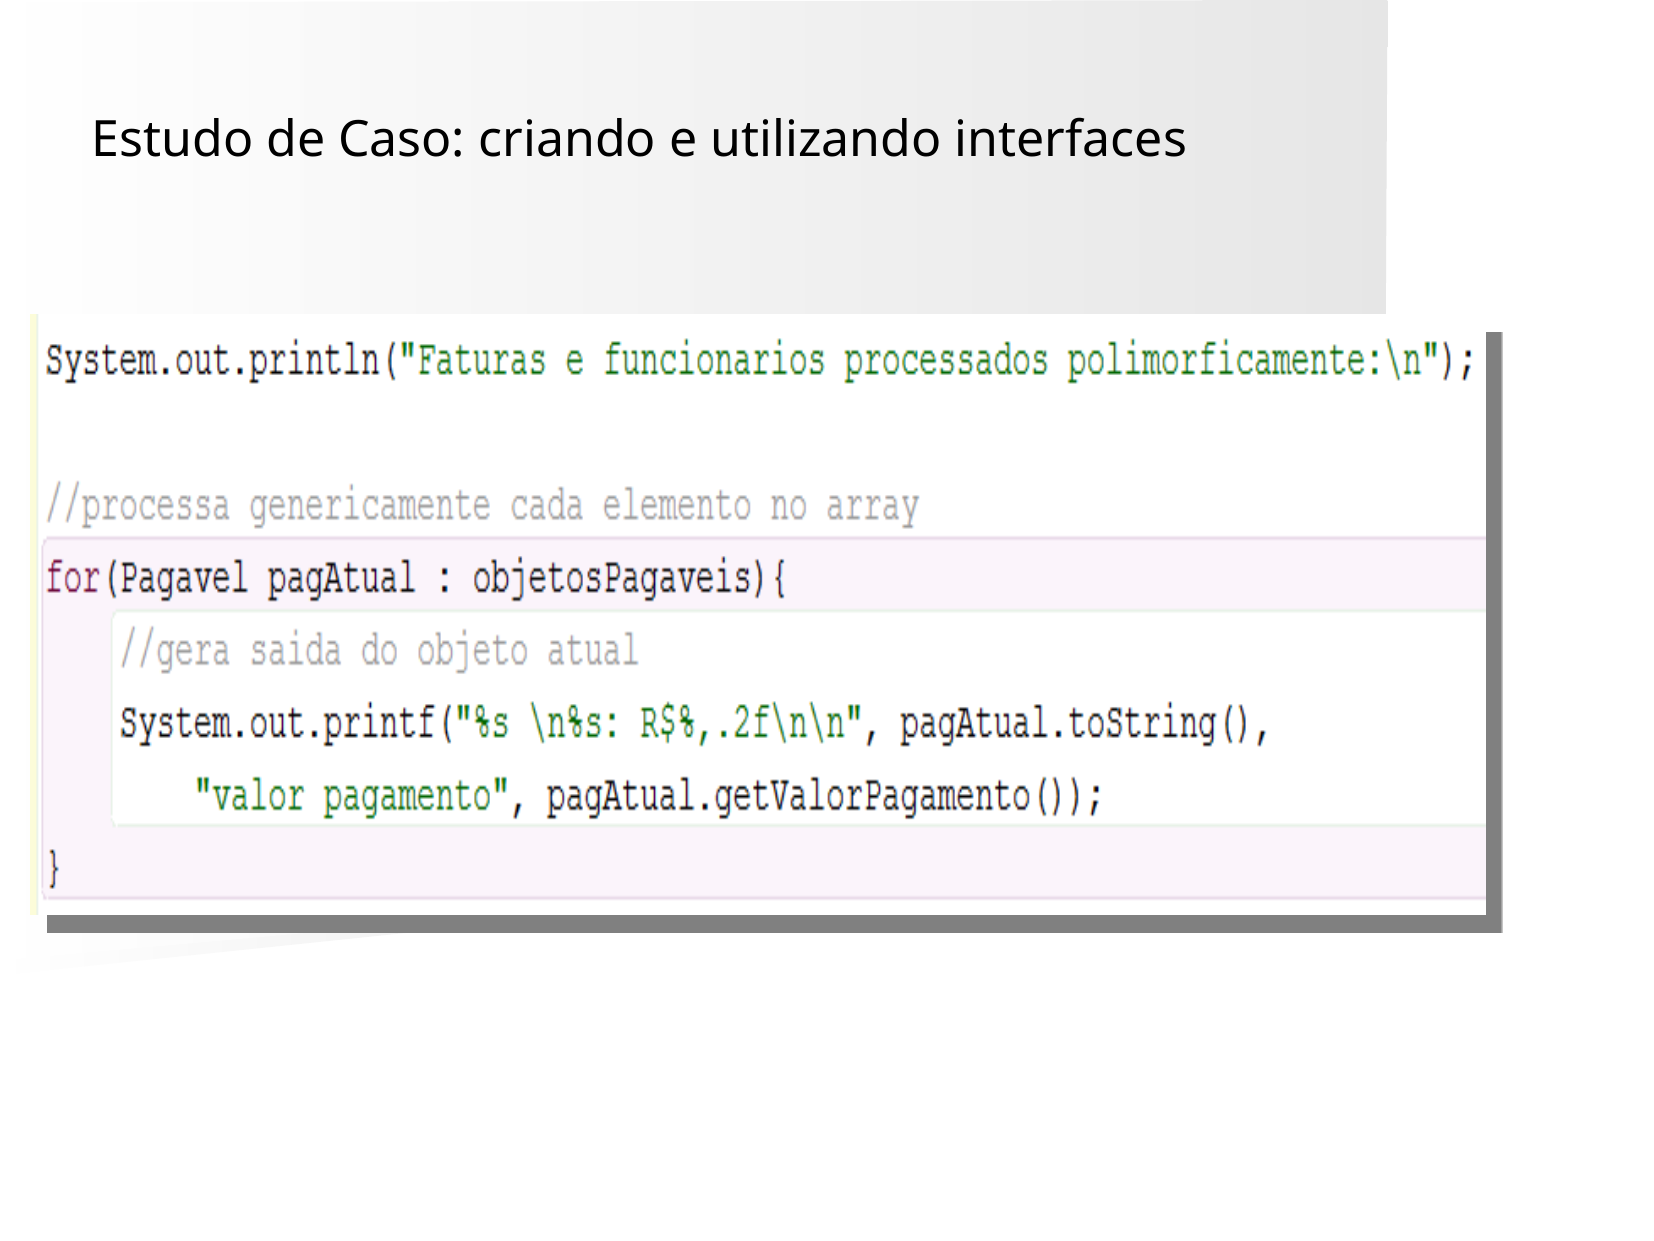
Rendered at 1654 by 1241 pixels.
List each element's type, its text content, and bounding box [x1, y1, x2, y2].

title Estudo de Caso: criando e utilizando interfaces [76, 42, 1427, 231]
picture [30, 314, 1486, 916]
